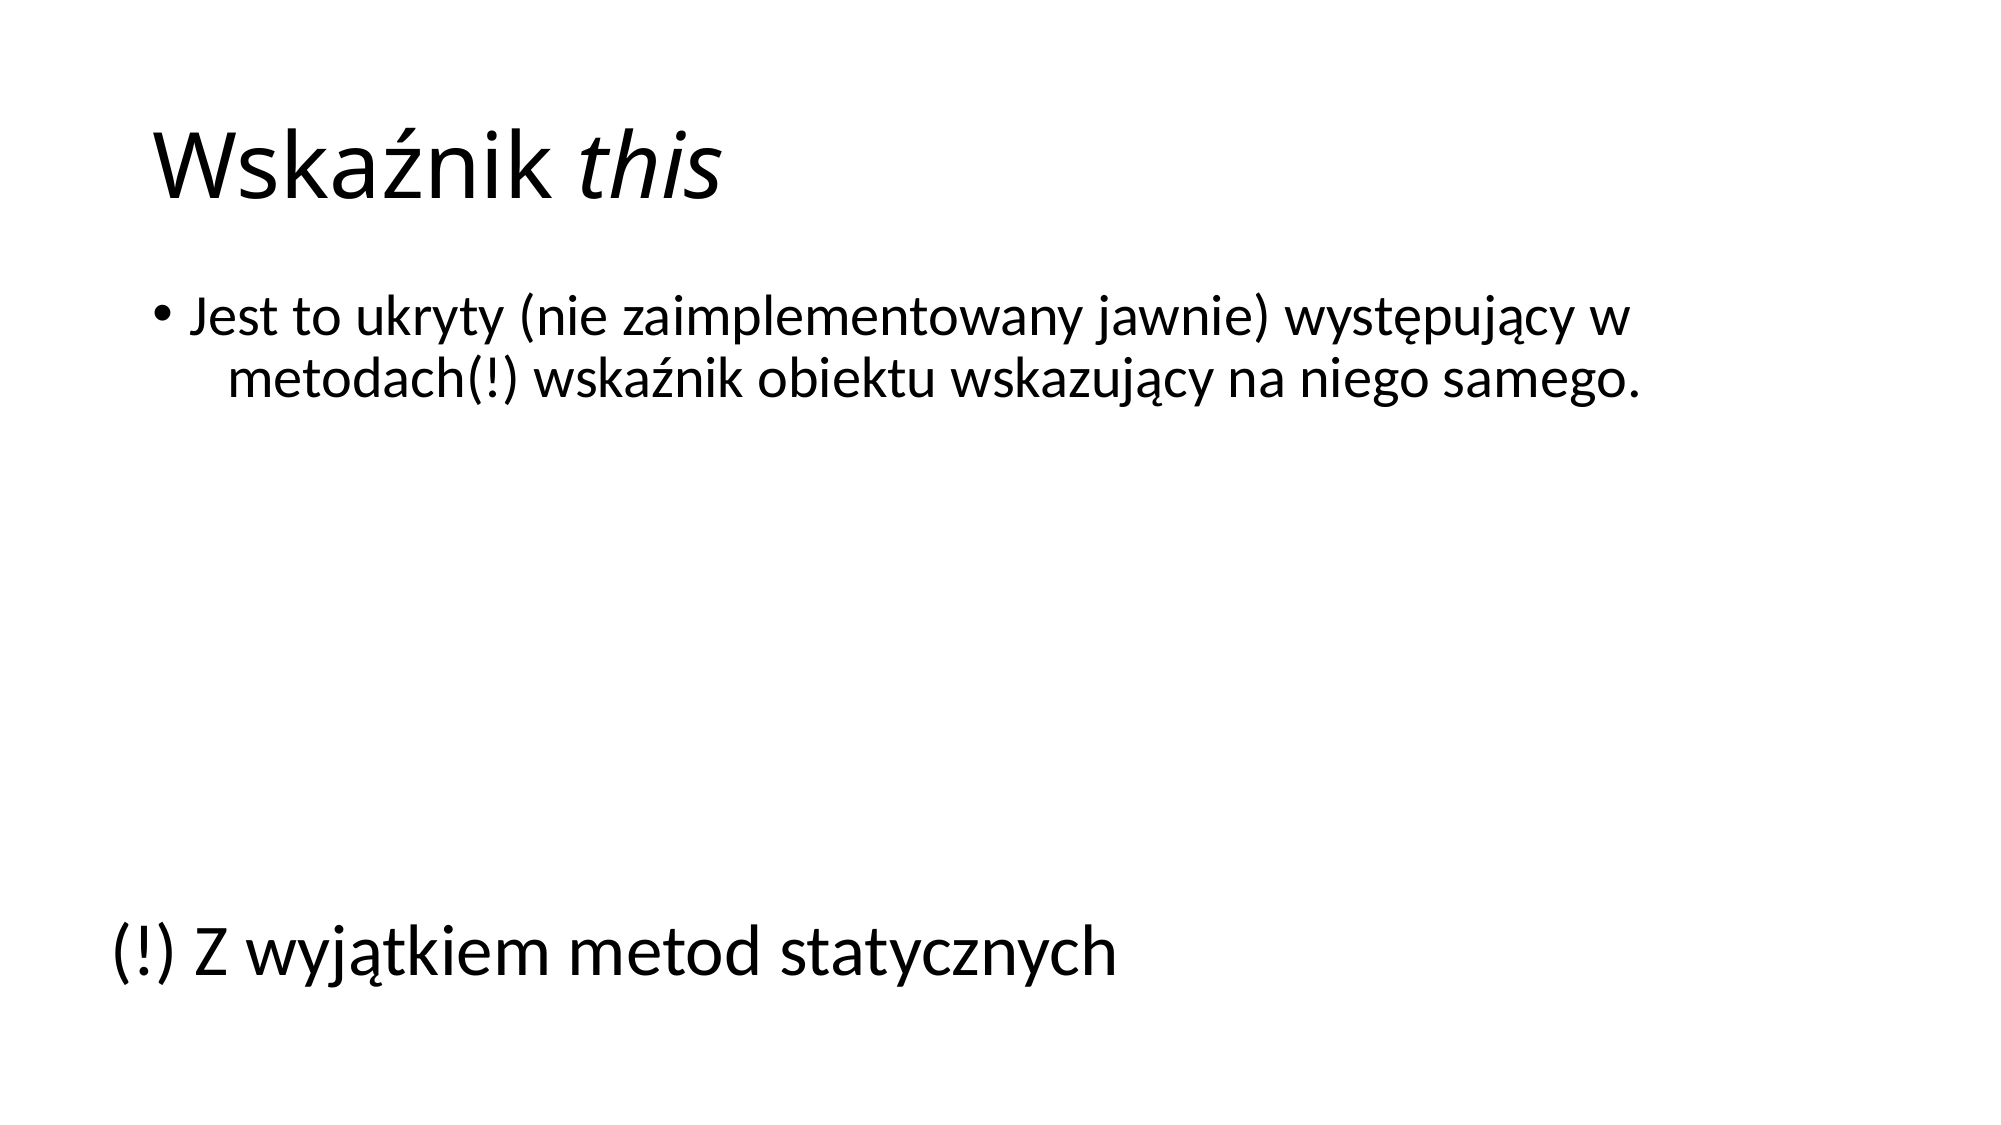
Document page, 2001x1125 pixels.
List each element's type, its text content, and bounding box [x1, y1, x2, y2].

title Wskaźnik this [137, 59, 1863, 277]
list Jest to ukryty (nie zaimplementowany jawnie) występujący w metodach(!) wskaźnik obiektu wskazujący na niego samego. [137, 277, 1863, 992]
text_box (!) Z wyjątkiem metod statycznych [95, 895, 1667, 999]
